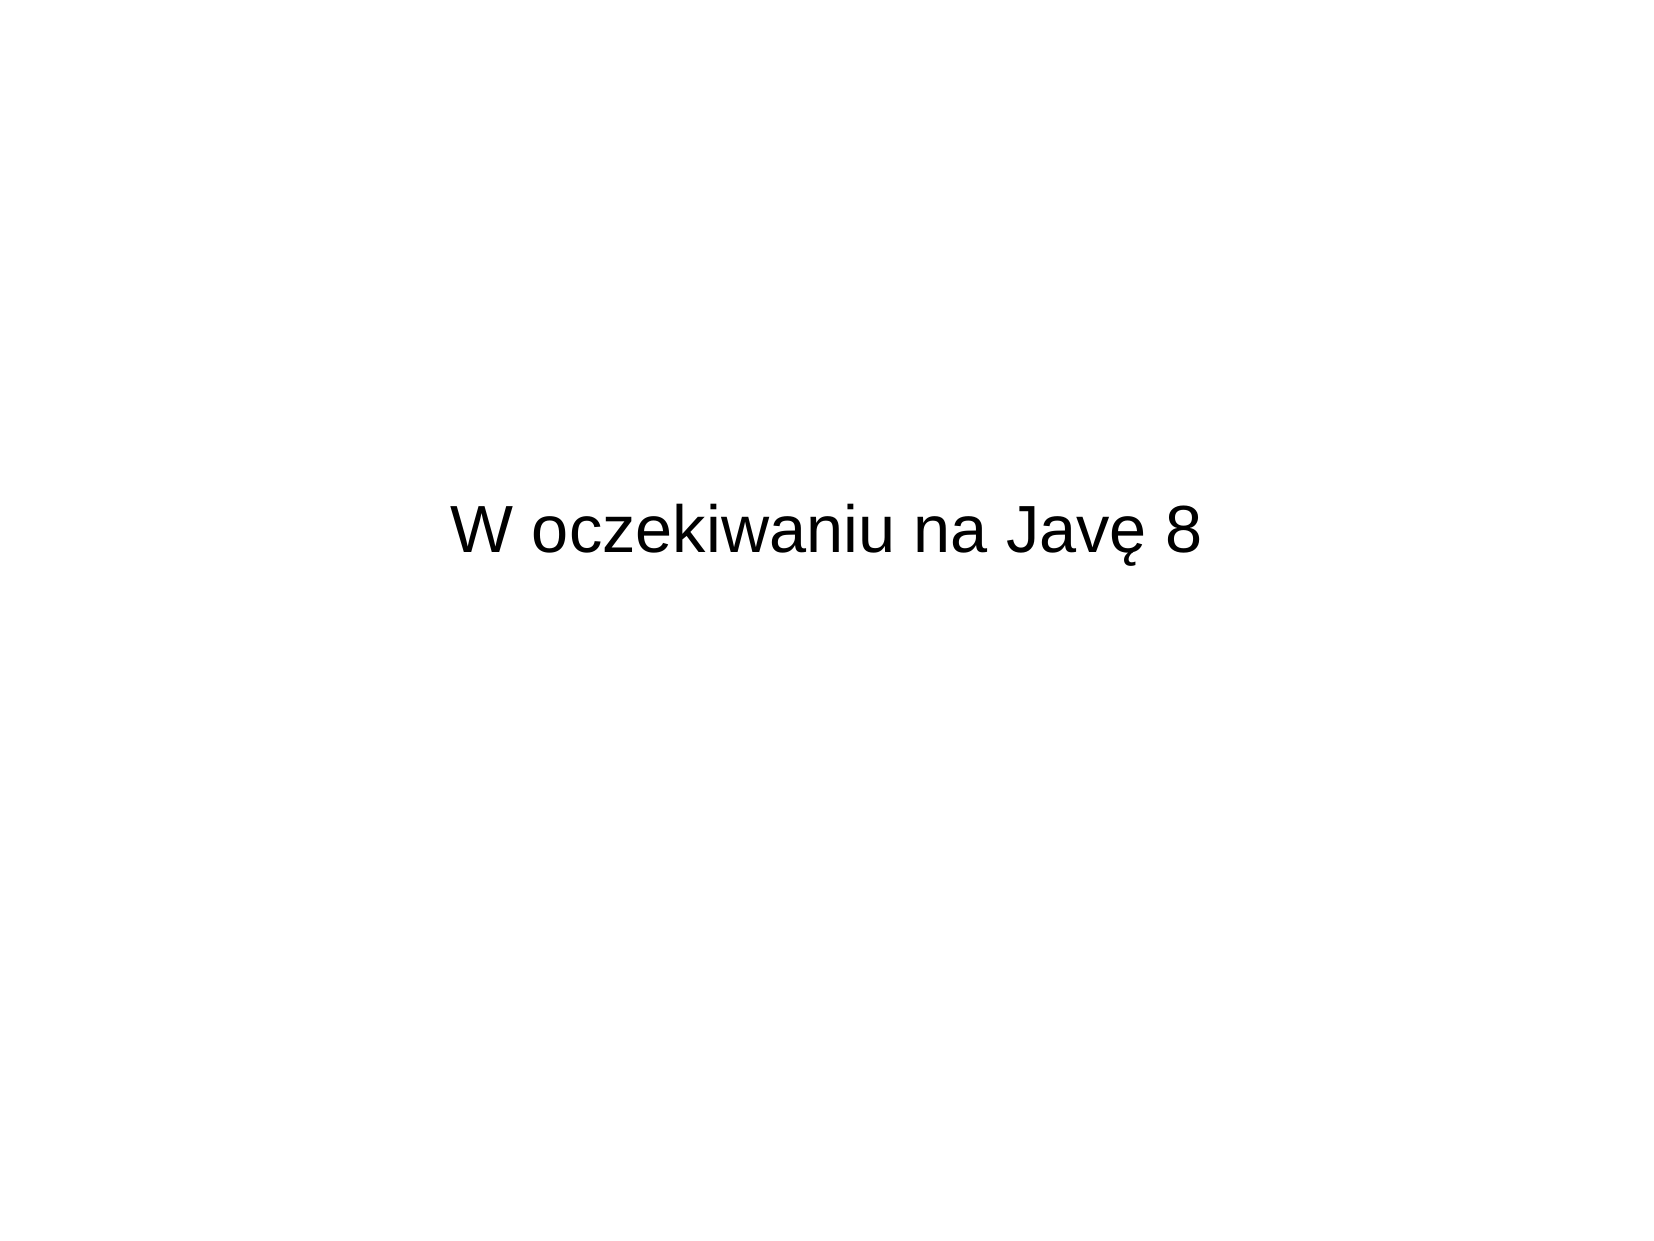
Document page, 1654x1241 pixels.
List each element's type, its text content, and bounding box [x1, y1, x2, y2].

subtitle W oczekiwaniu na Javę 8 [82, 49, 1571, 1010]
